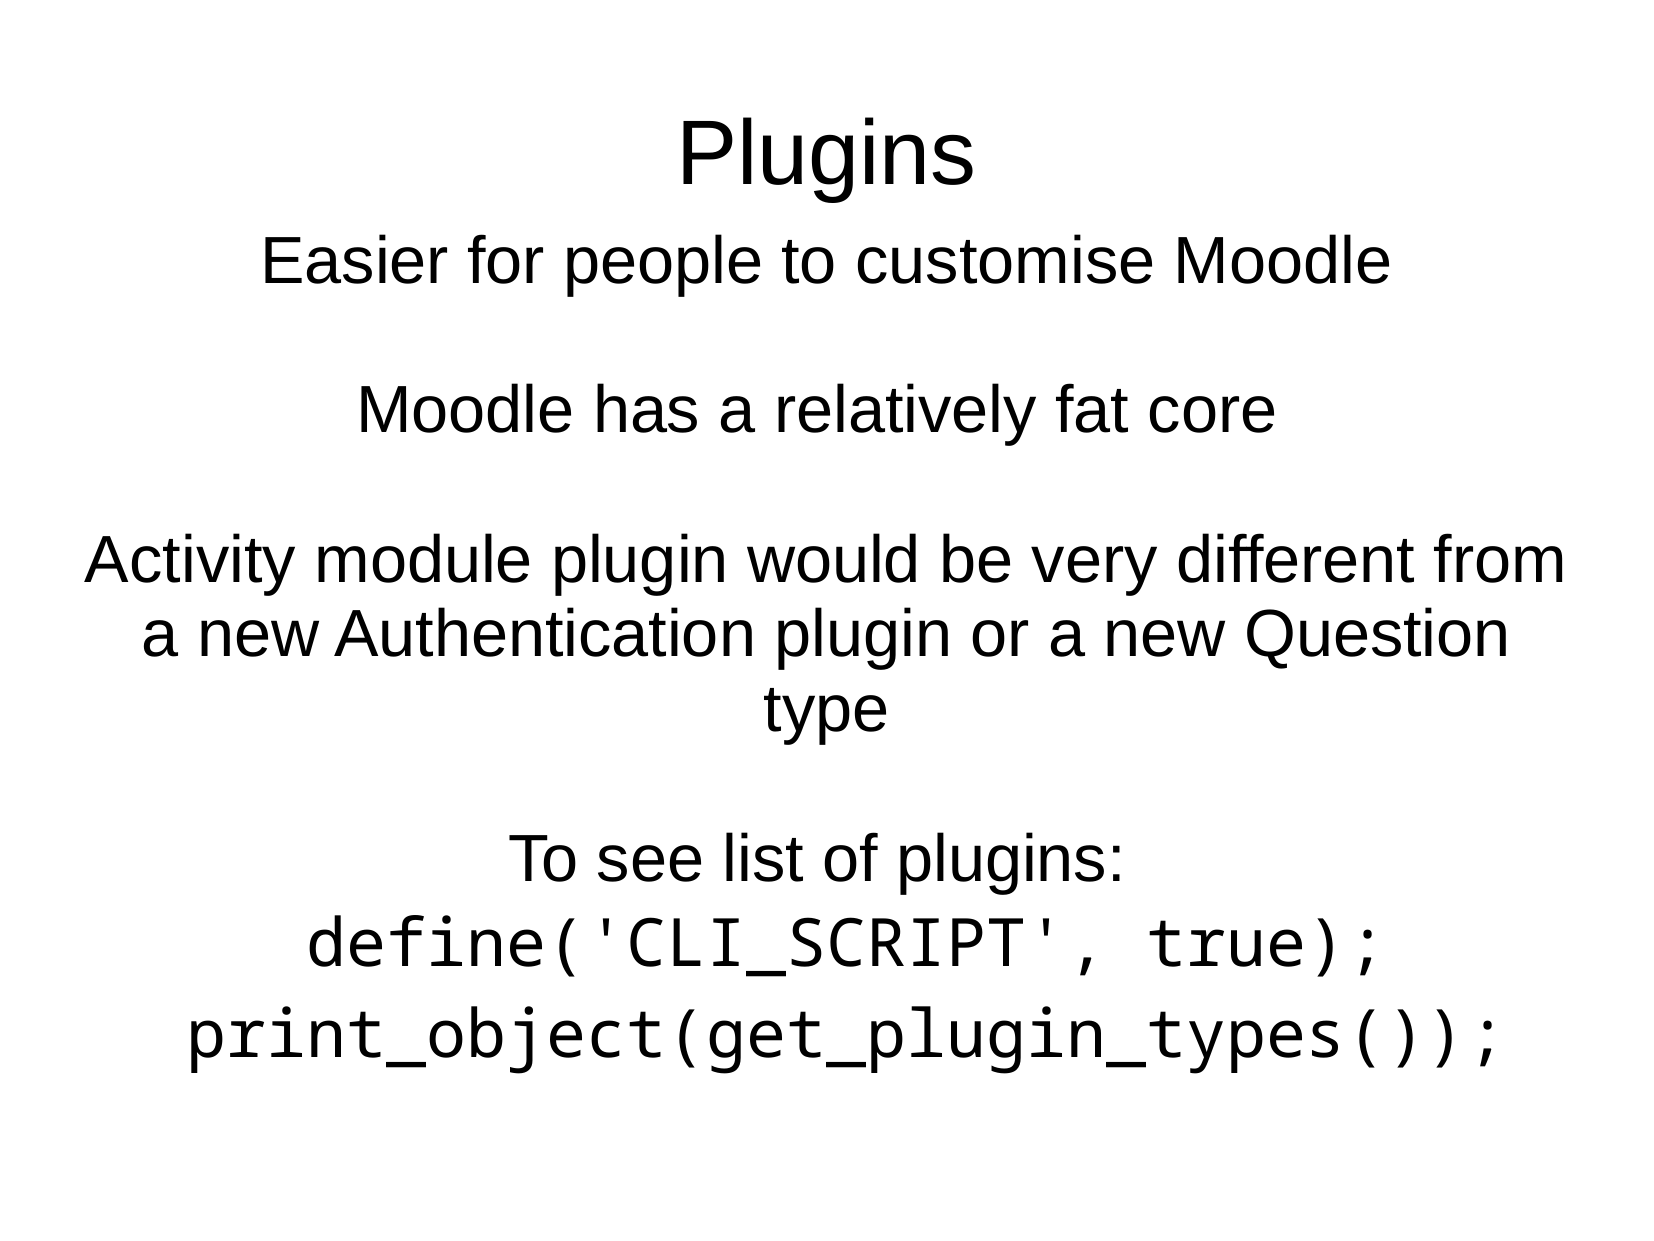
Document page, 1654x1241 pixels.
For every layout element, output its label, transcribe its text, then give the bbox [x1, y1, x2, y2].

title Plugins [82, 49, 1571, 235]
subtitle Easier for people to customise Moodle Moodle has a relatively fat core Activity module plugin would be very different from a new Authentication plugin or a new Question type To see list of plugins: define('CLI_SCRIPT', true); print_object(get_plugin_types()); [82, 235, 1571, 1064]
